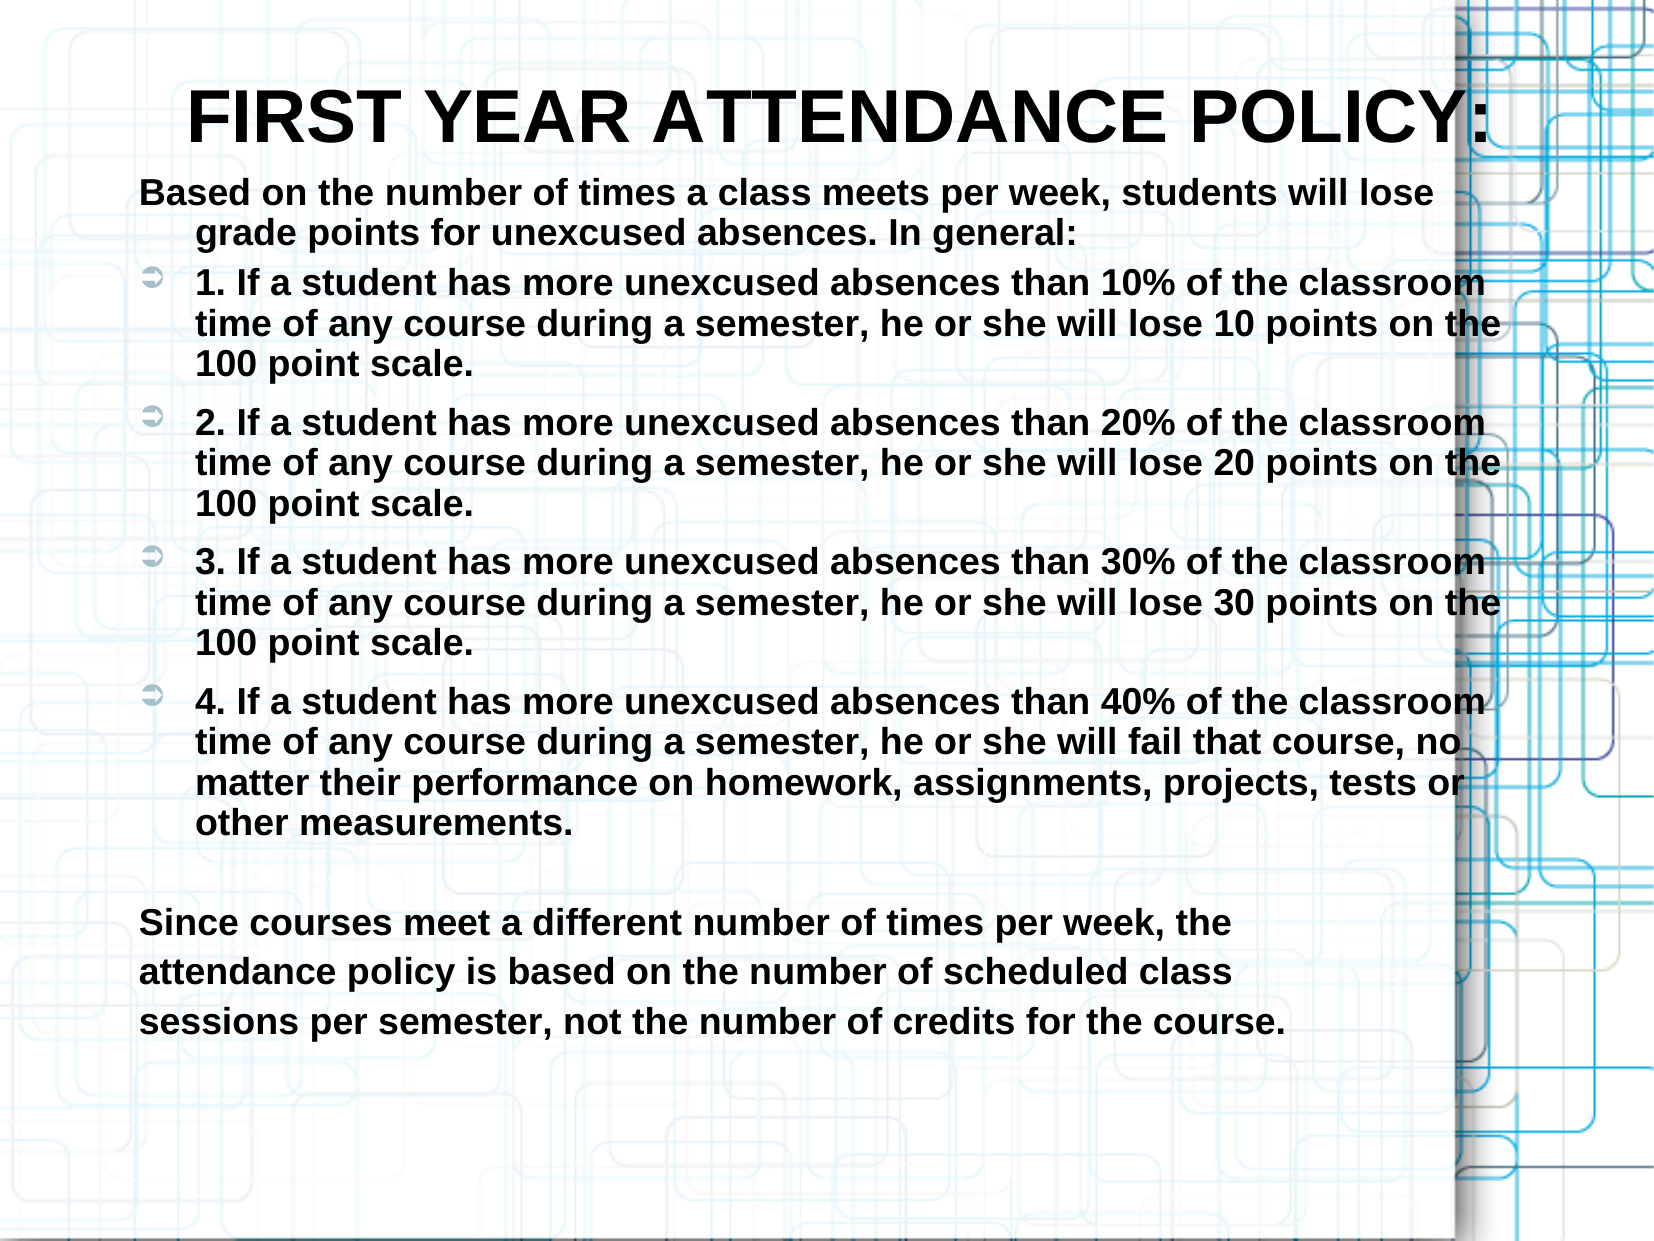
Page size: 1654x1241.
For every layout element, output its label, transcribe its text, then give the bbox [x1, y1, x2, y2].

picture [0, 0, 1654, 1241]
title FIRST YEAR ATTENDANCE POLICY: [123, 27, 1530, 165]
list Based on the number of times a class meets per week, students will lose grade points for unexcused absences. In general: 1. If a student has more unexcused absences than 10% of the classroom time of any course during a semester, he or she will lose 10 points on the 100 point scale. 2. If a student has more unexcused absences than 20% of the classroom time of any course during a semester, he or she will lose 20 points on the 100 point scale. 3. If a student has more unexcused absences than 30% of the classroom time of any course during a semester, he or she will lose 30 points on the 100 point scale. 4. If a student has more unexcused absences than 40% of the classroom time of any course during a semester, he or she will fail that course, no matter their performance on homework, assignments, projects, tests or other measurements. Since courses meet a different number of times per week, the attendance policy is based on the number of scheduled class sessions per semester, not the number of credits for the course. [123, 165, 1530, 1173]
